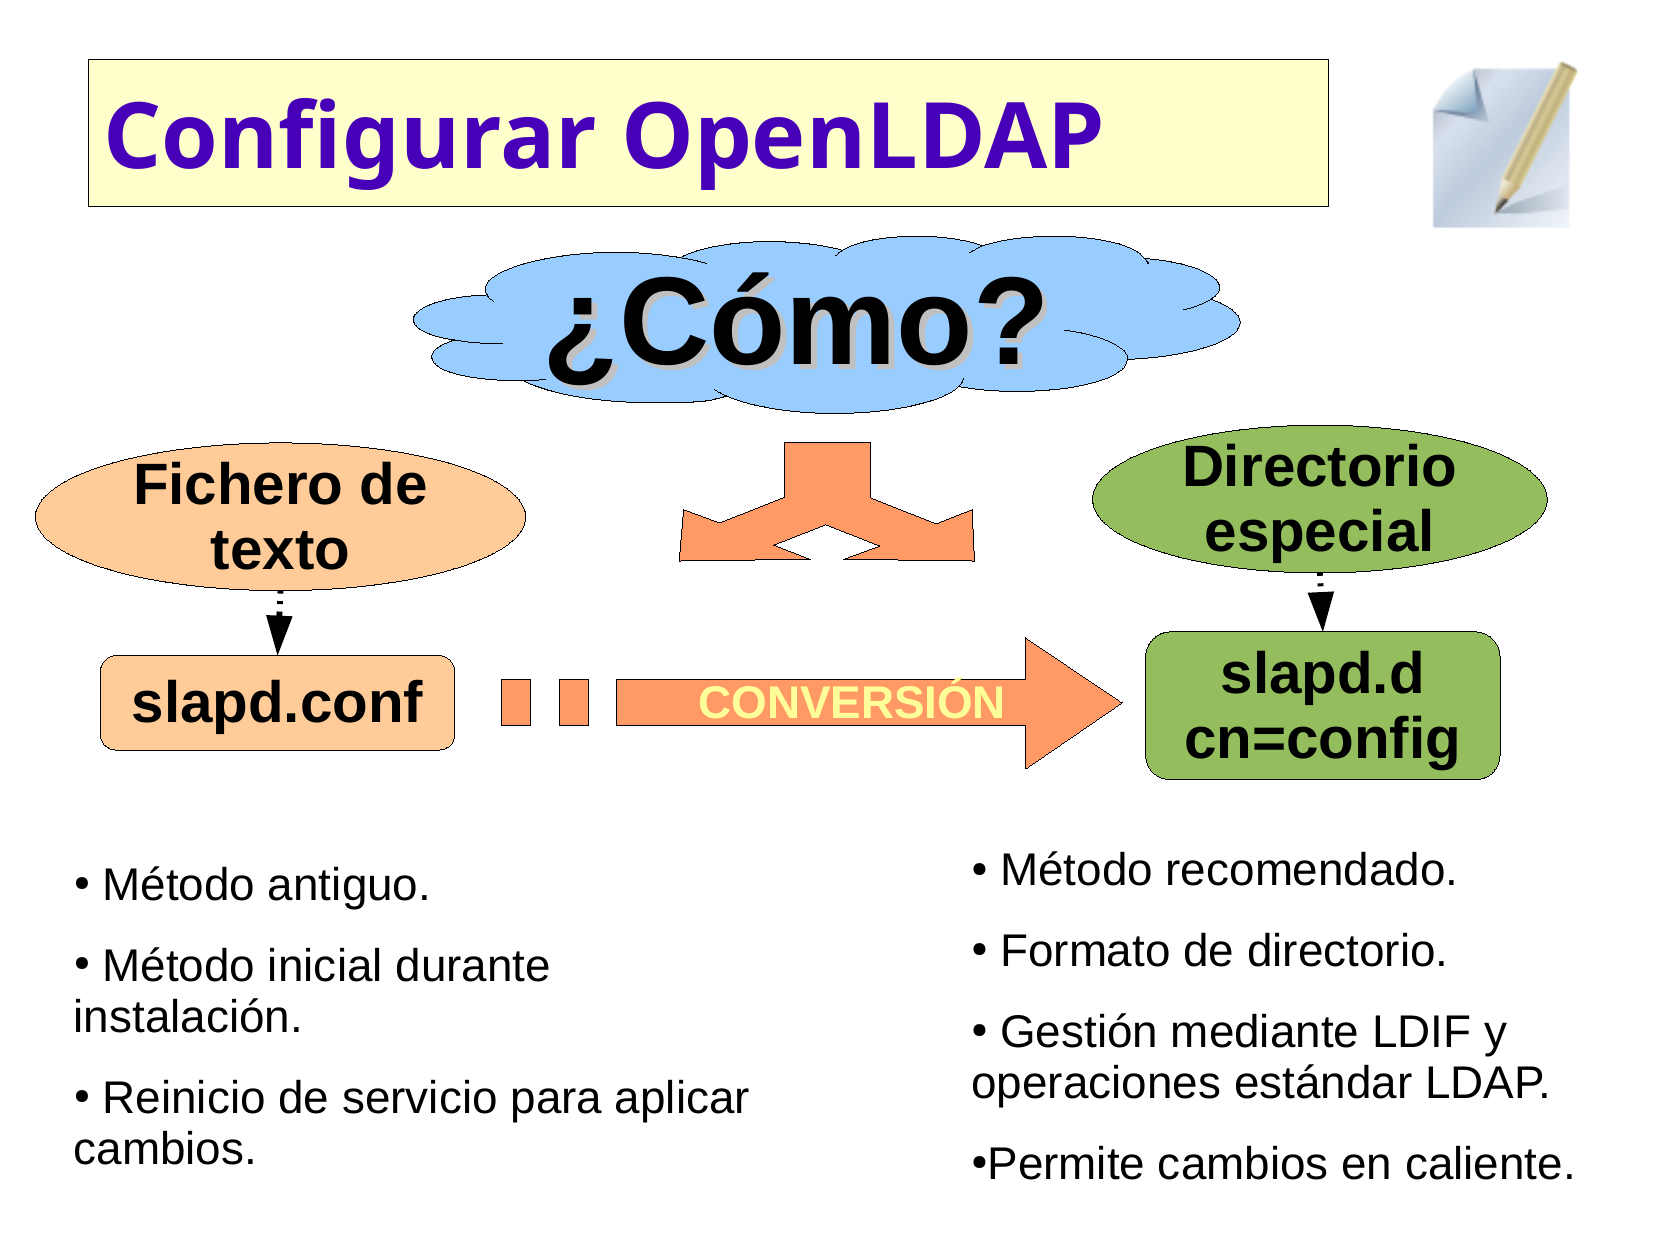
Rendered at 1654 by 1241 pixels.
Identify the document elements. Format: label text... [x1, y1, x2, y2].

text_box Fichero de texto [35, 442, 526, 591]
text_box Configurar OpenLDAP [88, 59, 1329, 207]
text_box ¿Cómo? [413, 236, 1241, 414]
text_box Directorio especial [1092, 425, 1548, 573]
picture [1417, 58, 1595, 237]
text_box [679, 442, 975, 562]
text_box slapd.conf [100, 655, 455, 751]
text_box Método antiguo. Método inicial durante instalación. Reinicio de servicio para aplicar cambios. [59, 851, 798, 1182]
text_box CONVERSIÓN [559, 679, 589, 726]
text_box CONVERSIÓN [501, 679, 531, 726]
text_box slapd.d cn=config [1145, 631, 1501, 780]
text_box Método recomendado. Formato de directorio. Gestión mediante LDIF y operaciones estándar LDAP. Permite cambios en caliente. [956, 836, 1636, 1197]
text_box CONVERSIÓN [616, 637, 1123, 769]
